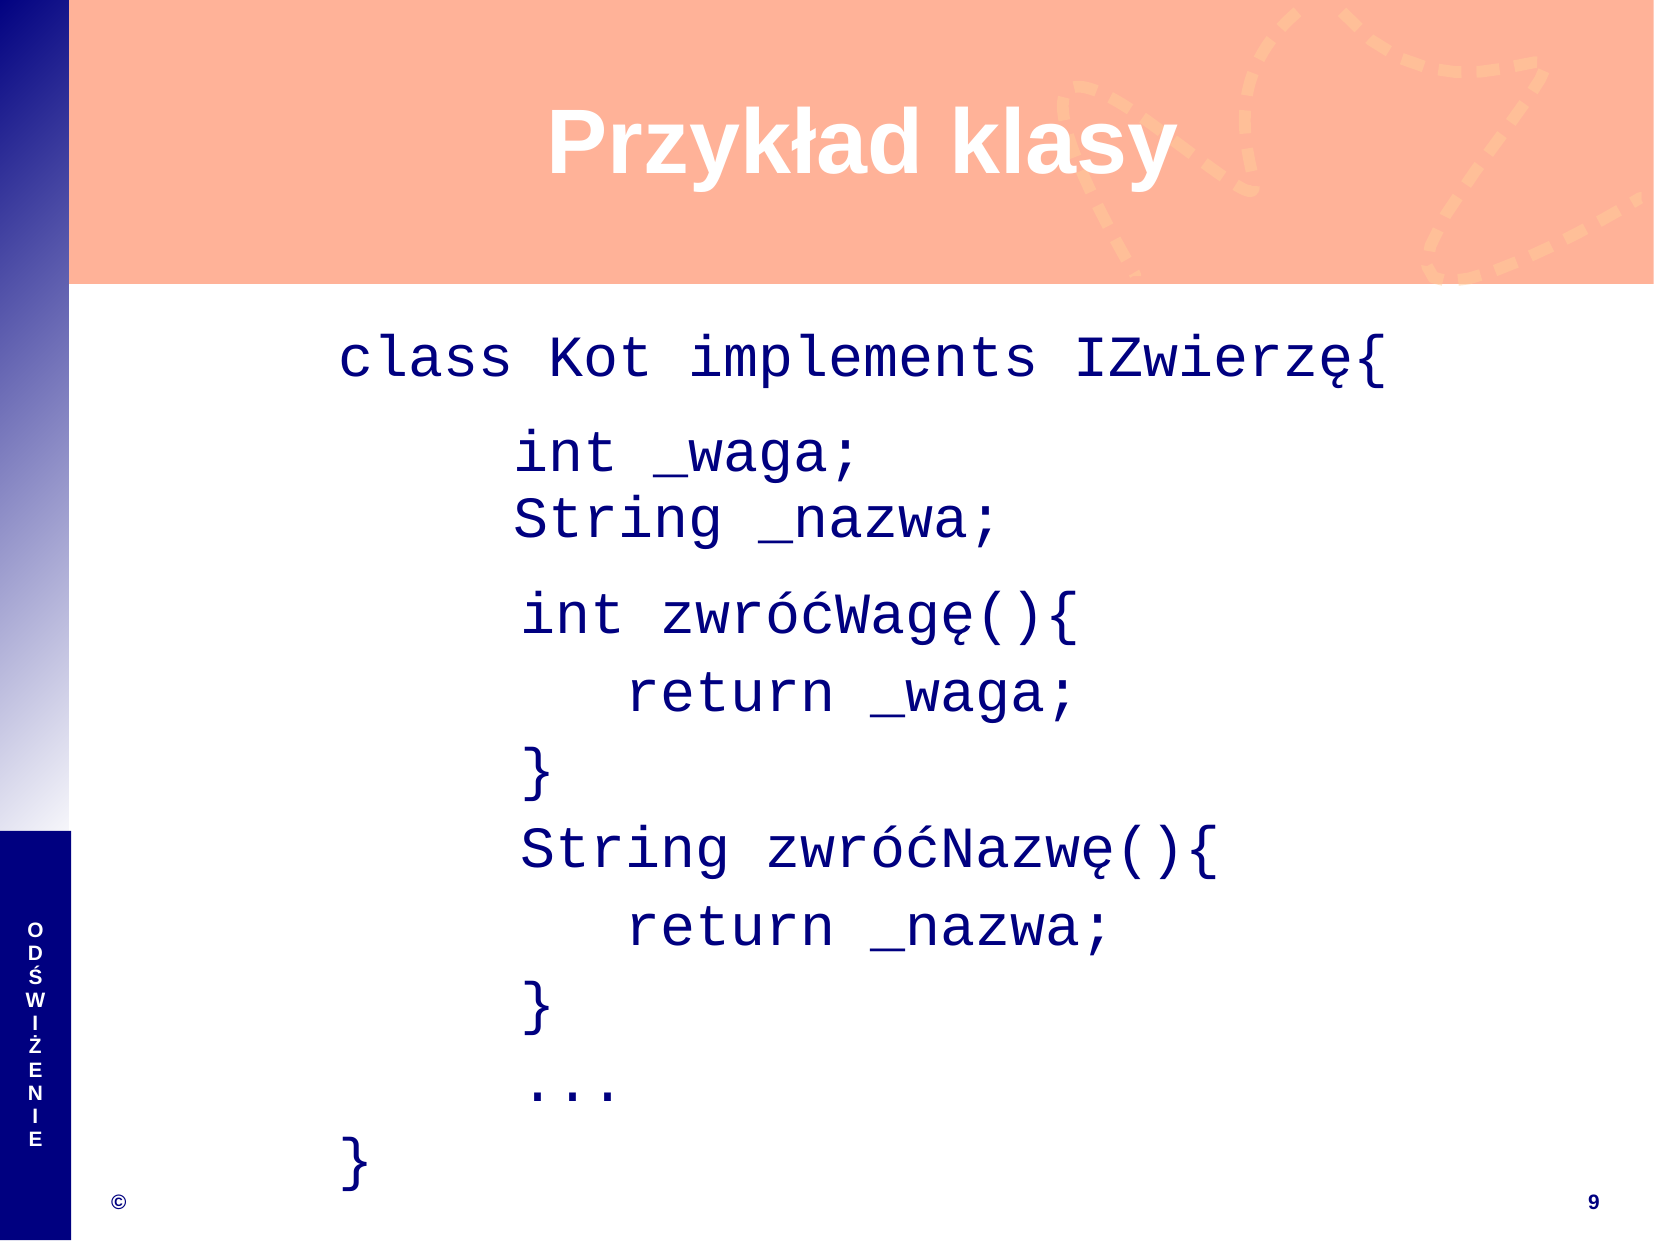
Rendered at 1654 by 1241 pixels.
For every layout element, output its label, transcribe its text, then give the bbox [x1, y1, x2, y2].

list class Kot implements IZwierzę{ int _waga; String _nazwa; int zwróćWagę(){ return _waga; } String zwróćNazwę(){ return _nazwa; } ... } [320, 327, 1495, 1162]
text_box O D Ś W I Ż E N I E [0, 830, 71, 1241]
title Przykład klasy [109, 37, 1617, 246]
